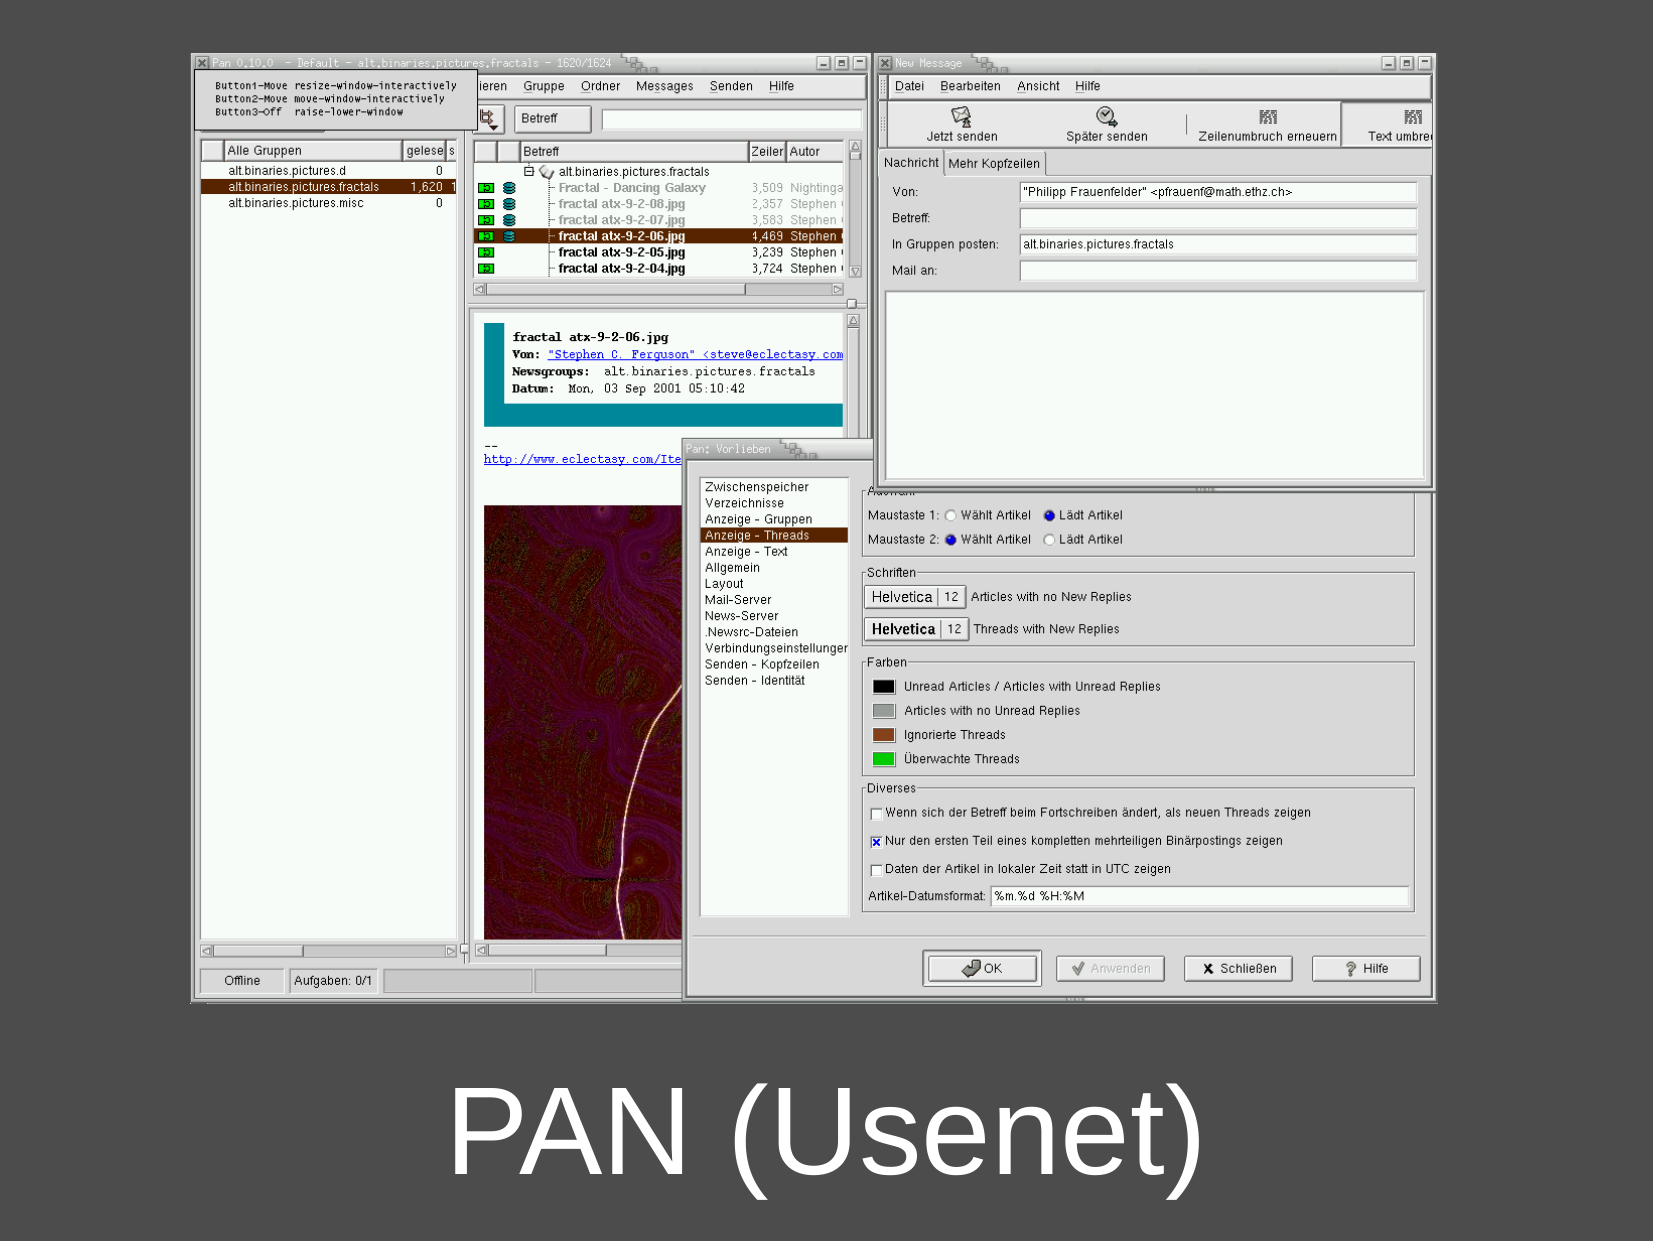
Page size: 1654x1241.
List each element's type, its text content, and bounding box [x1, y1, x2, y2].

text_box PAN (Usenet) [430, 1053, 1223, 1209]
picture [190, 53, 1438, 1004]
